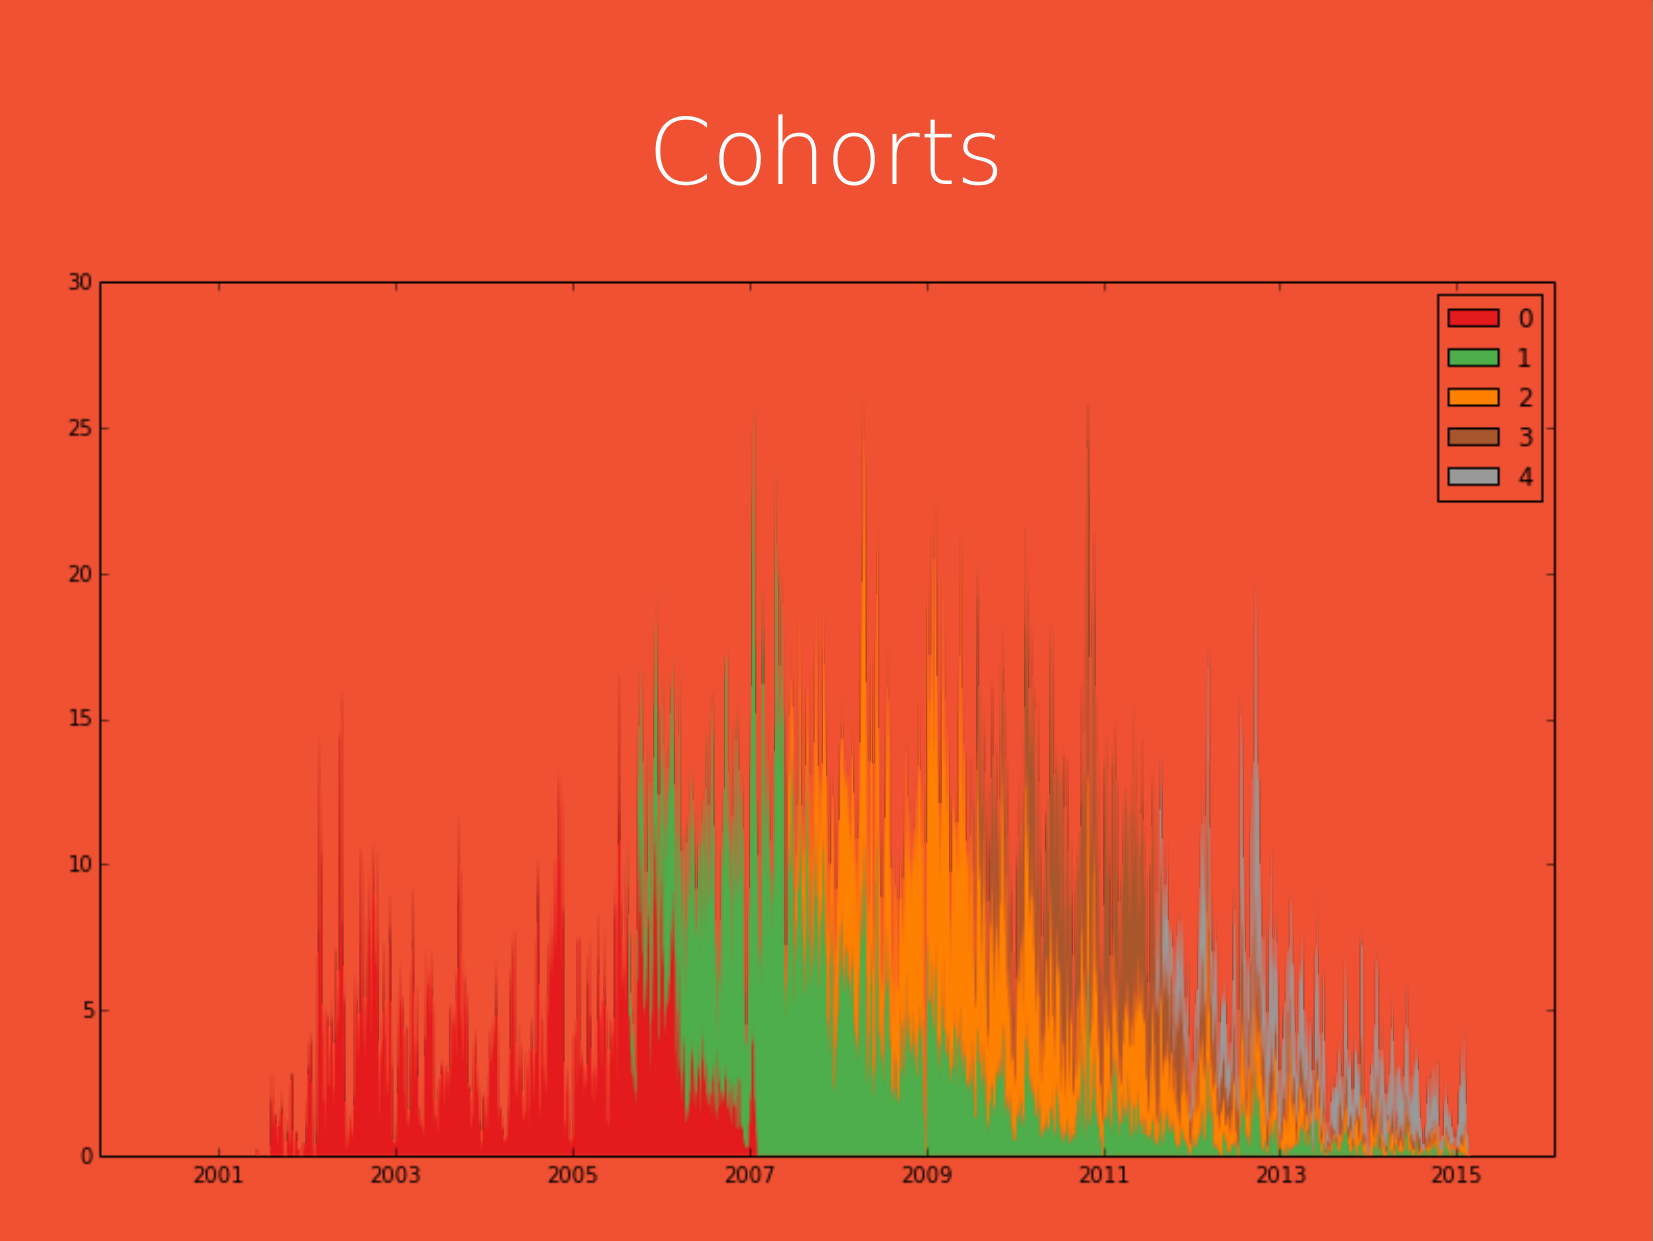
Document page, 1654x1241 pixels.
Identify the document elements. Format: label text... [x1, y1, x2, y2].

title Cohorts [82, 49, 1571, 257]
picture [0, 0, 1654, 1241]
